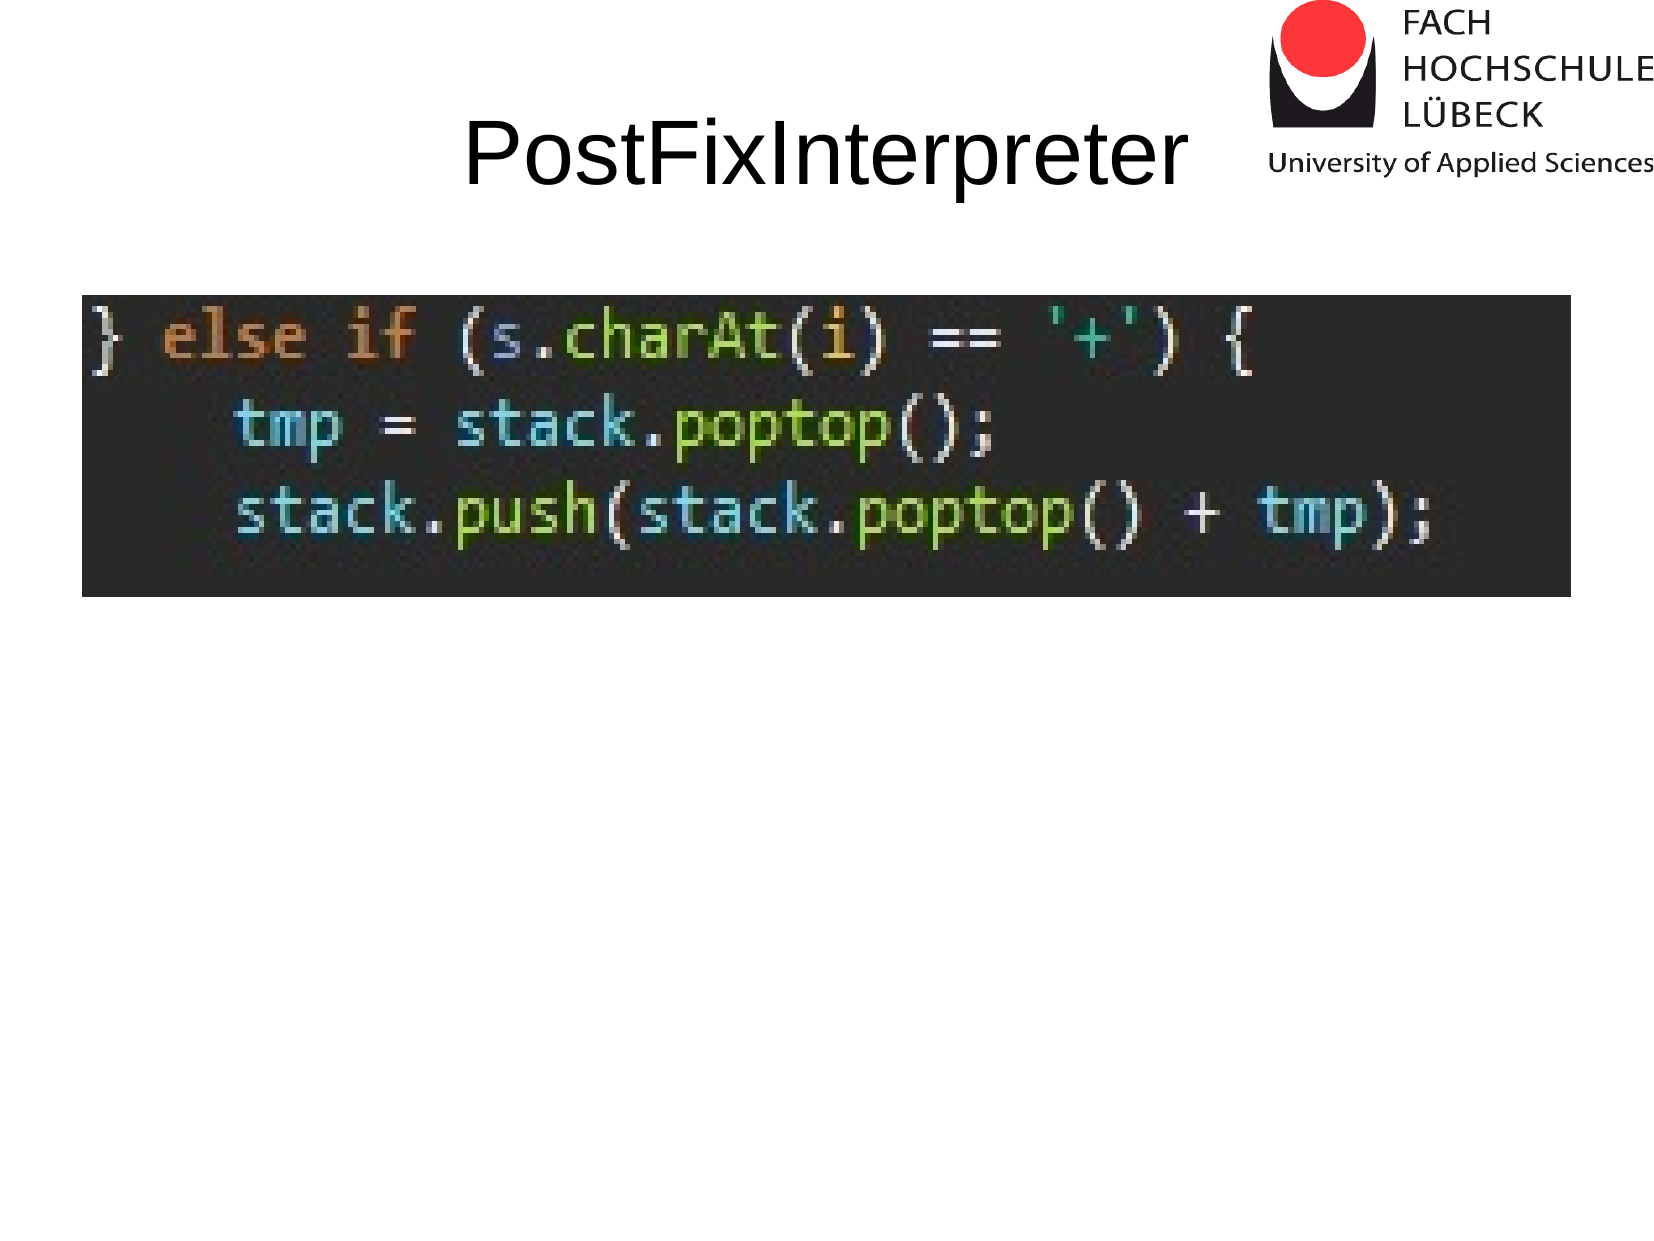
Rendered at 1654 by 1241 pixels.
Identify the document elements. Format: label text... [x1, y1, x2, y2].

title PostFixInterpreter [82, 49, 1571, 257]
picture [82, 295, 1571, 603]
picture [1269, 0, 1654, 178]
